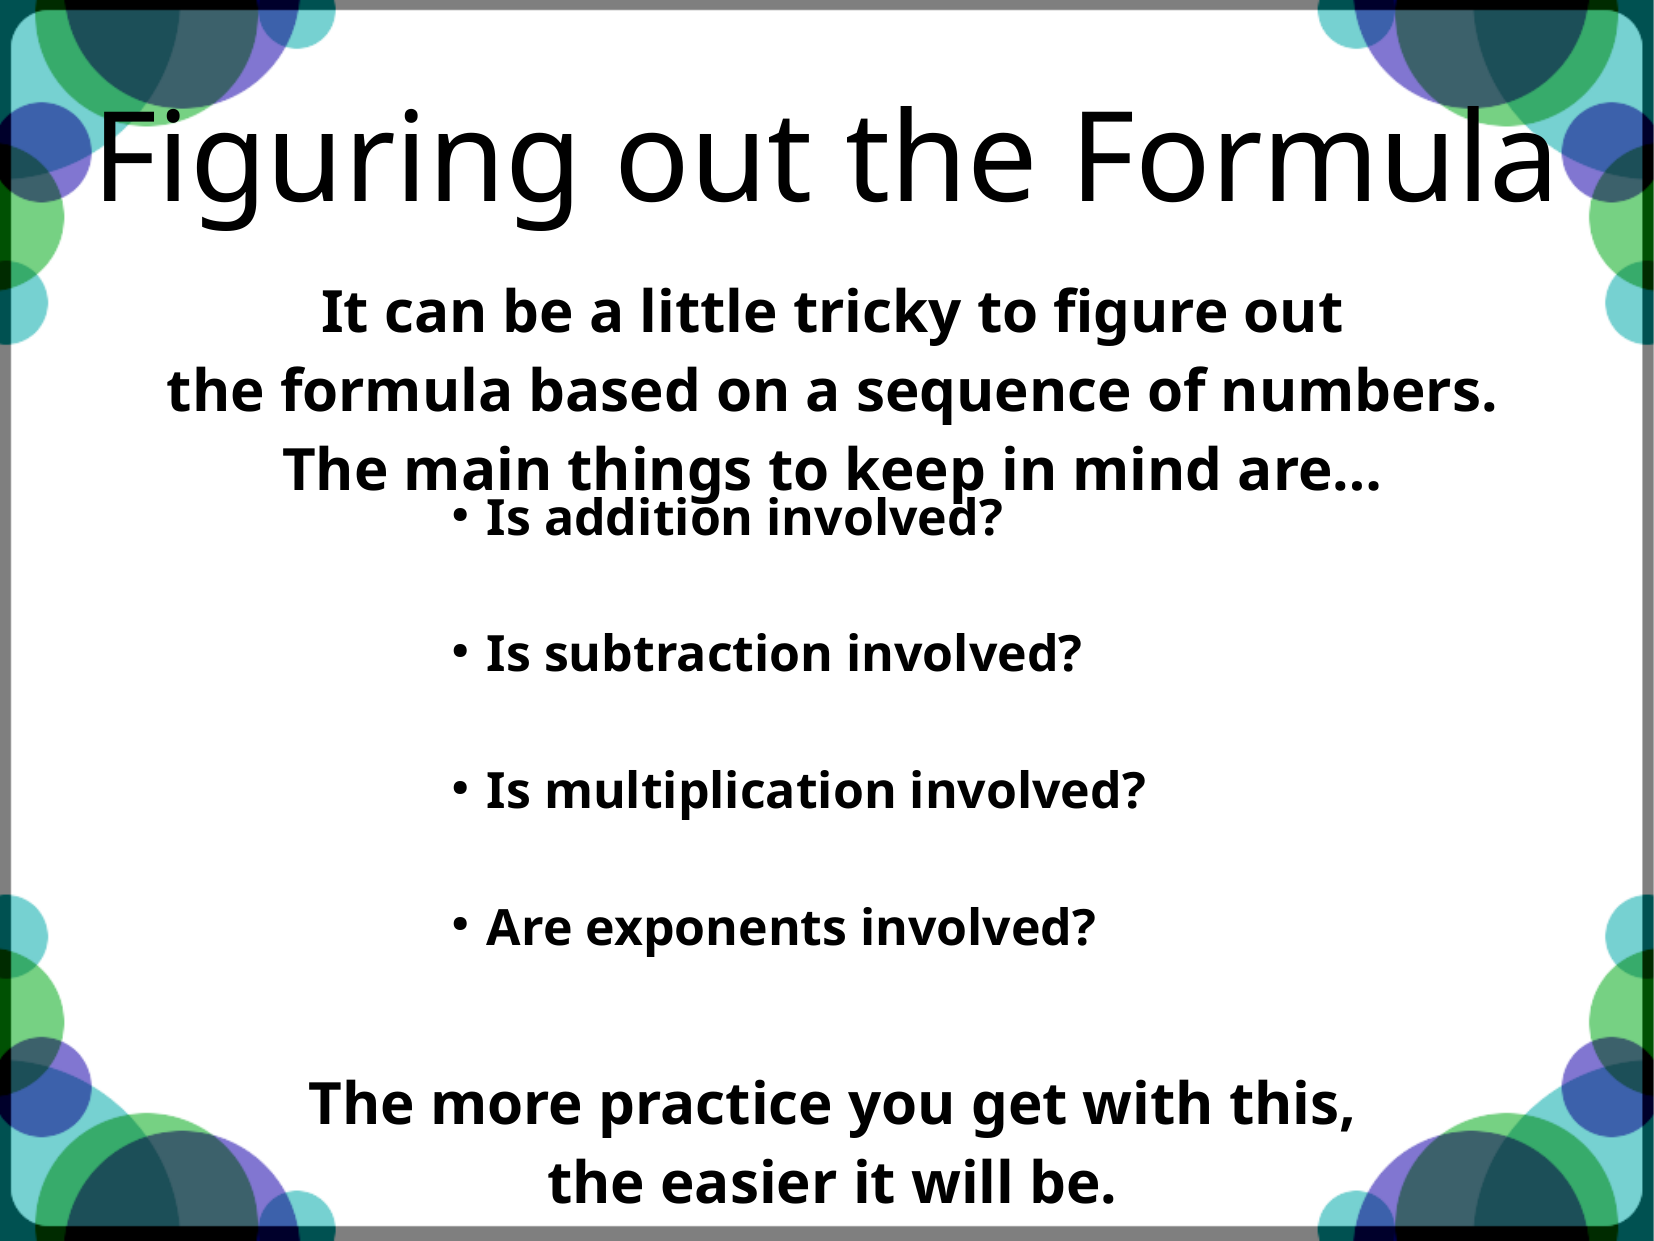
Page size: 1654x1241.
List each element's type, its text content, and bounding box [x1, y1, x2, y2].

text_box It can be a little tricky to figure out the formula based on a sequence of numbers. The main things to keep in mind are… The more practice you get with this, the easier it will be. [135, 270, 1531, 1054]
text_box Is addition involved? Is subtraction involved? Is multiplication involved? Are exponents involved? [436, 474, 1224, 1012]
picture [0, 0, 1654, 1241]
title Figuring out the Formula [82, 49, 1571, 257]
